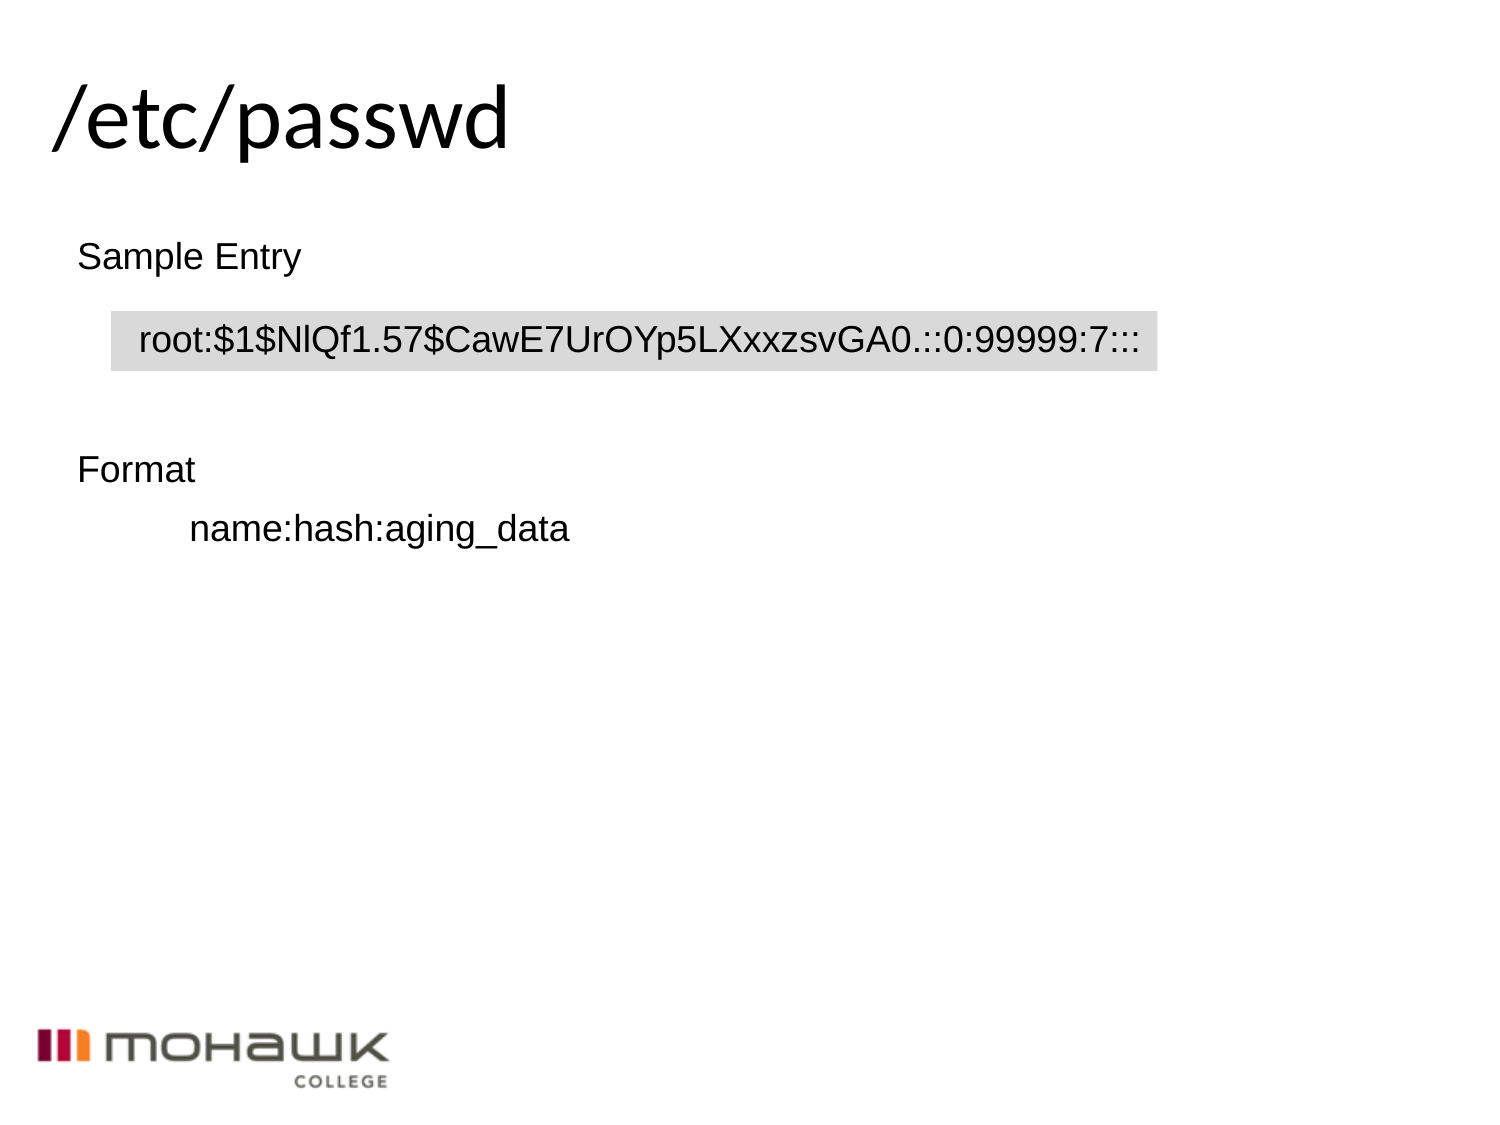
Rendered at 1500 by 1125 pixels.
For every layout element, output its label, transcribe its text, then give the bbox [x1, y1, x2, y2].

text_box root:$1$NlQf1.57$CawE7UrOYp5LXxxzsvGA0.::0:99999:7::: [124, 311, 1157, 368]
text_box Format [62, 437, 409, 498]
text_box [111, 311, 1158, 371]
text_box Sample Entry [62, 224, 409, 285]
title /etc/passwd [37, 50, 1388, 238]
picture [5, 1000, 422, 1118]
text_box name:hash:aging_data [174, 496, 733, 557]
